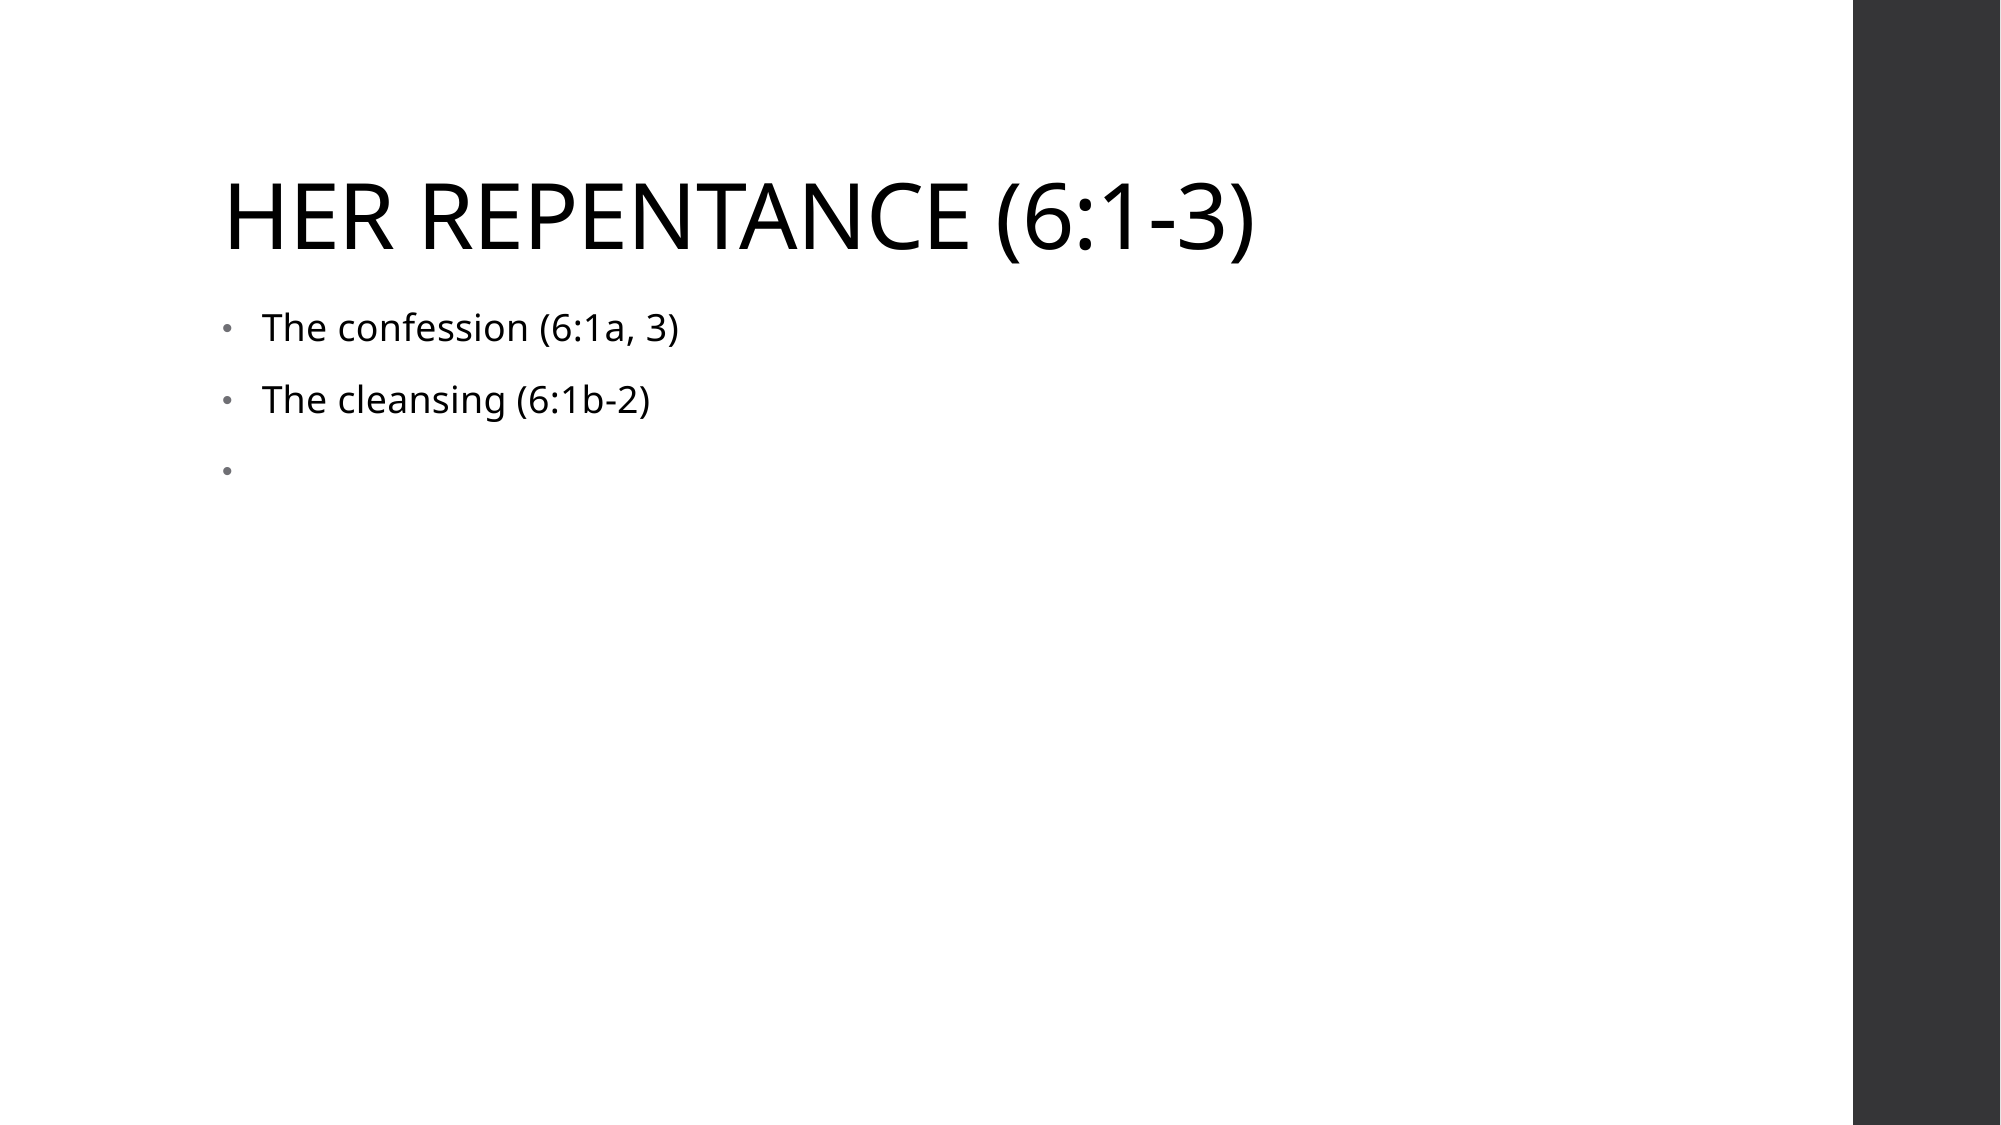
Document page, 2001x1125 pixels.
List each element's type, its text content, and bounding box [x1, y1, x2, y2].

title HER REPENTANCE (6:1-3) [206, 60, 1797, 278]
list The confession (6:1a, 3) The cleansing (6:1b-2) [206, 299, 1617, 1014]
